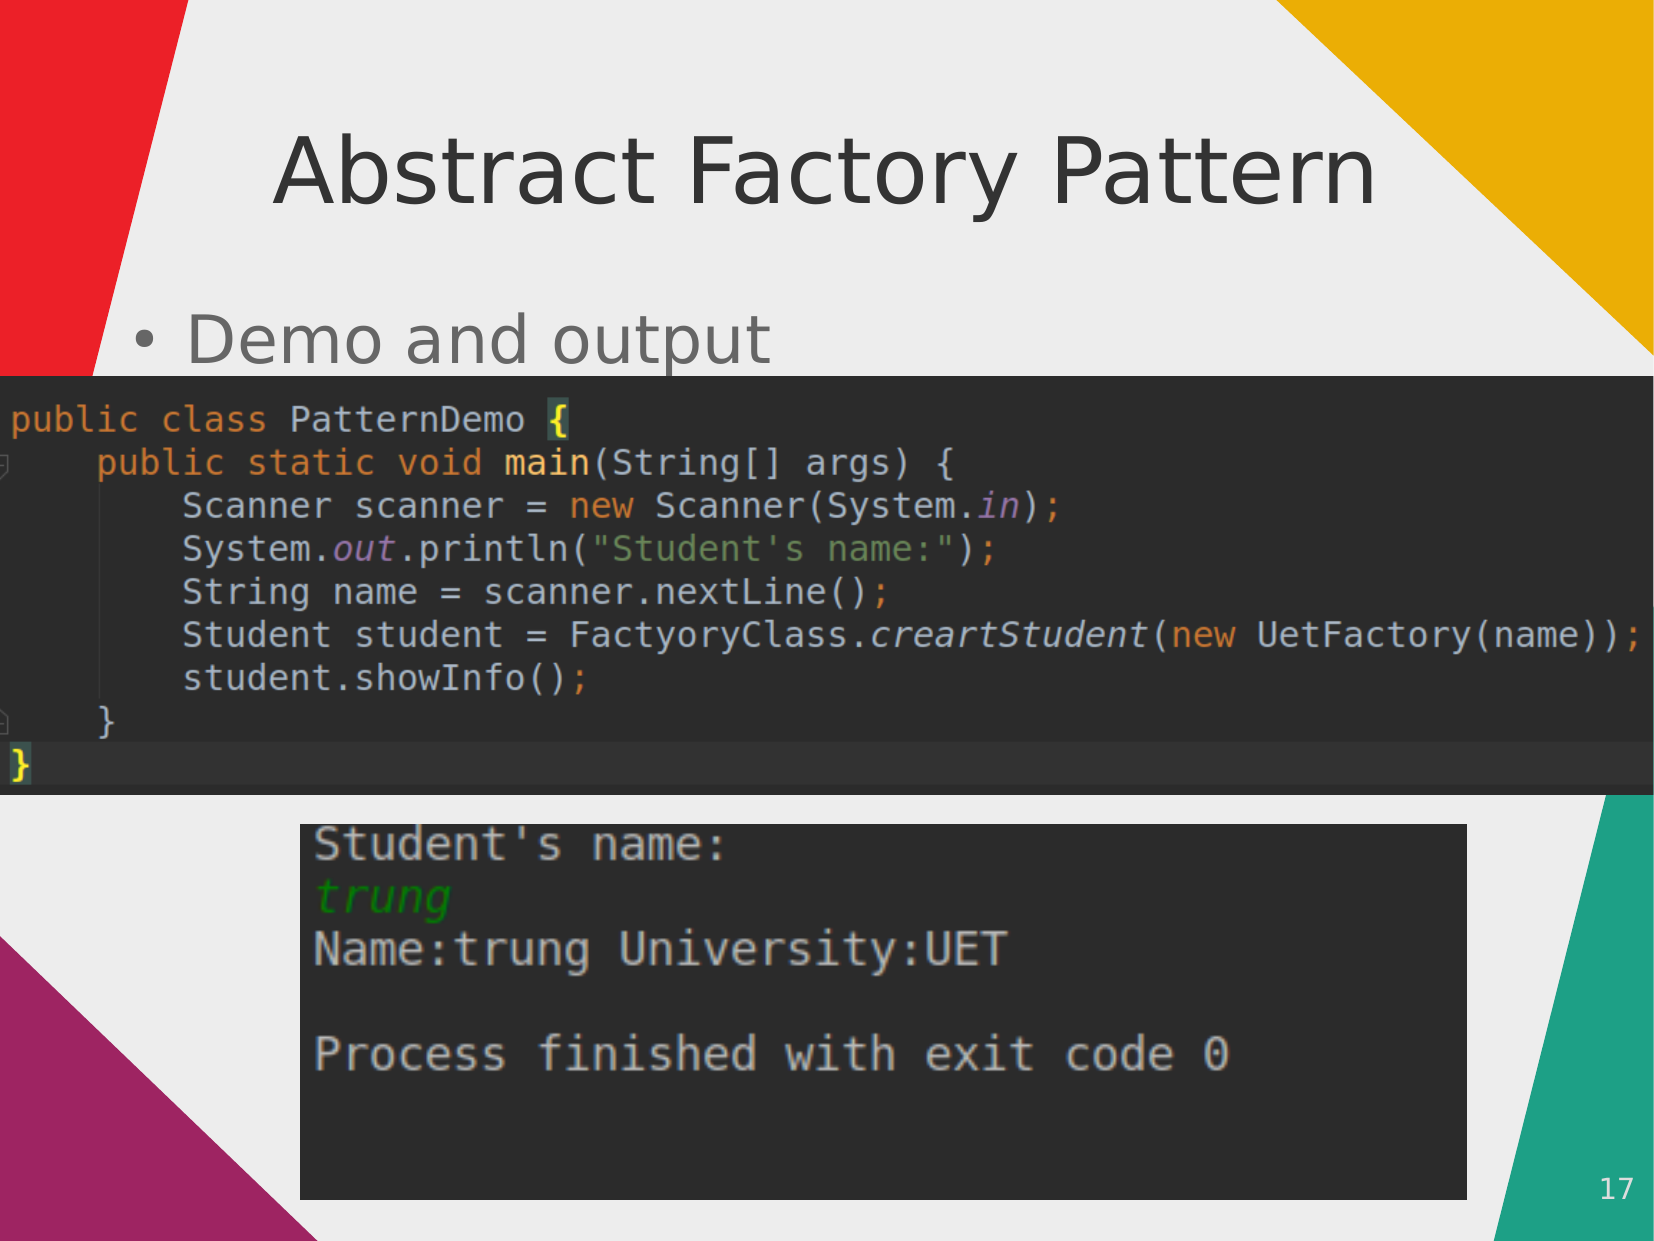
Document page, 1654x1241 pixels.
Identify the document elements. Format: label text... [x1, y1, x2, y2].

list Demo and output [114, 302, 1539, 376]
picture [300, 824, 1467, 1201]
picture [0, 376, 1654, 796]
title Abstract Factory Pattern [114, 73, 1539, 271]
list Demo and output [114, 796, 1539, 1033]
